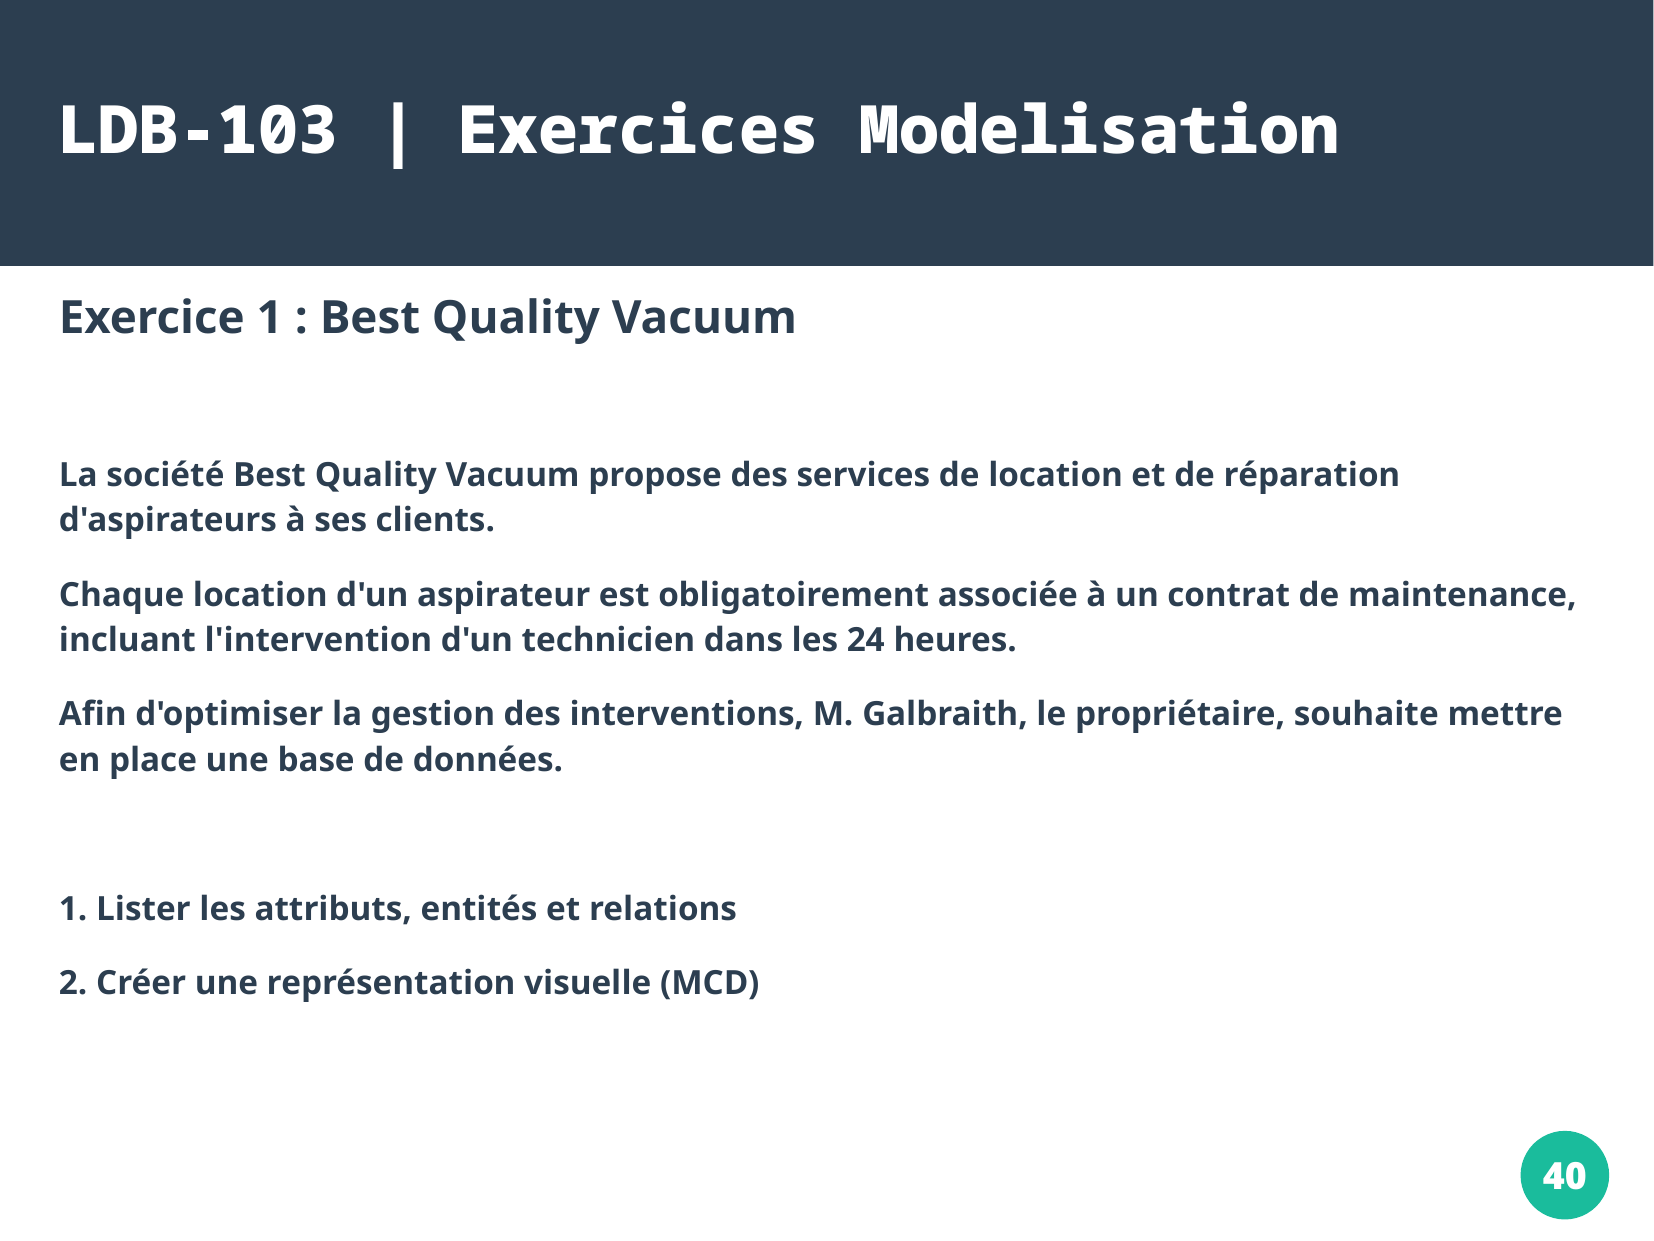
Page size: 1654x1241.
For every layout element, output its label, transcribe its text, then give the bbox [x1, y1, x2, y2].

list Exercice 1 : Best Quality Vacuum La société Best Quality Vacuum propose des services de location et de réparation d'aspirateurs à ses clients. Chaque location d'un aspirateur est obligatoirement associée à un contrat de maintenance, incluant l'intervention d'un technicien dans les 24 heures. Afin d'optimiser la gestion des interventions, M. Galbraith, le propriétaire, souhaite mettre en place une base de données. 1. Lister les attributs, entités et relations 2. Créer une représentation visuelle (MCD) [58, 285, 1595, 1152]
title LDB-103 | Exercices Modelisation [58, 49, 1595, 207]
